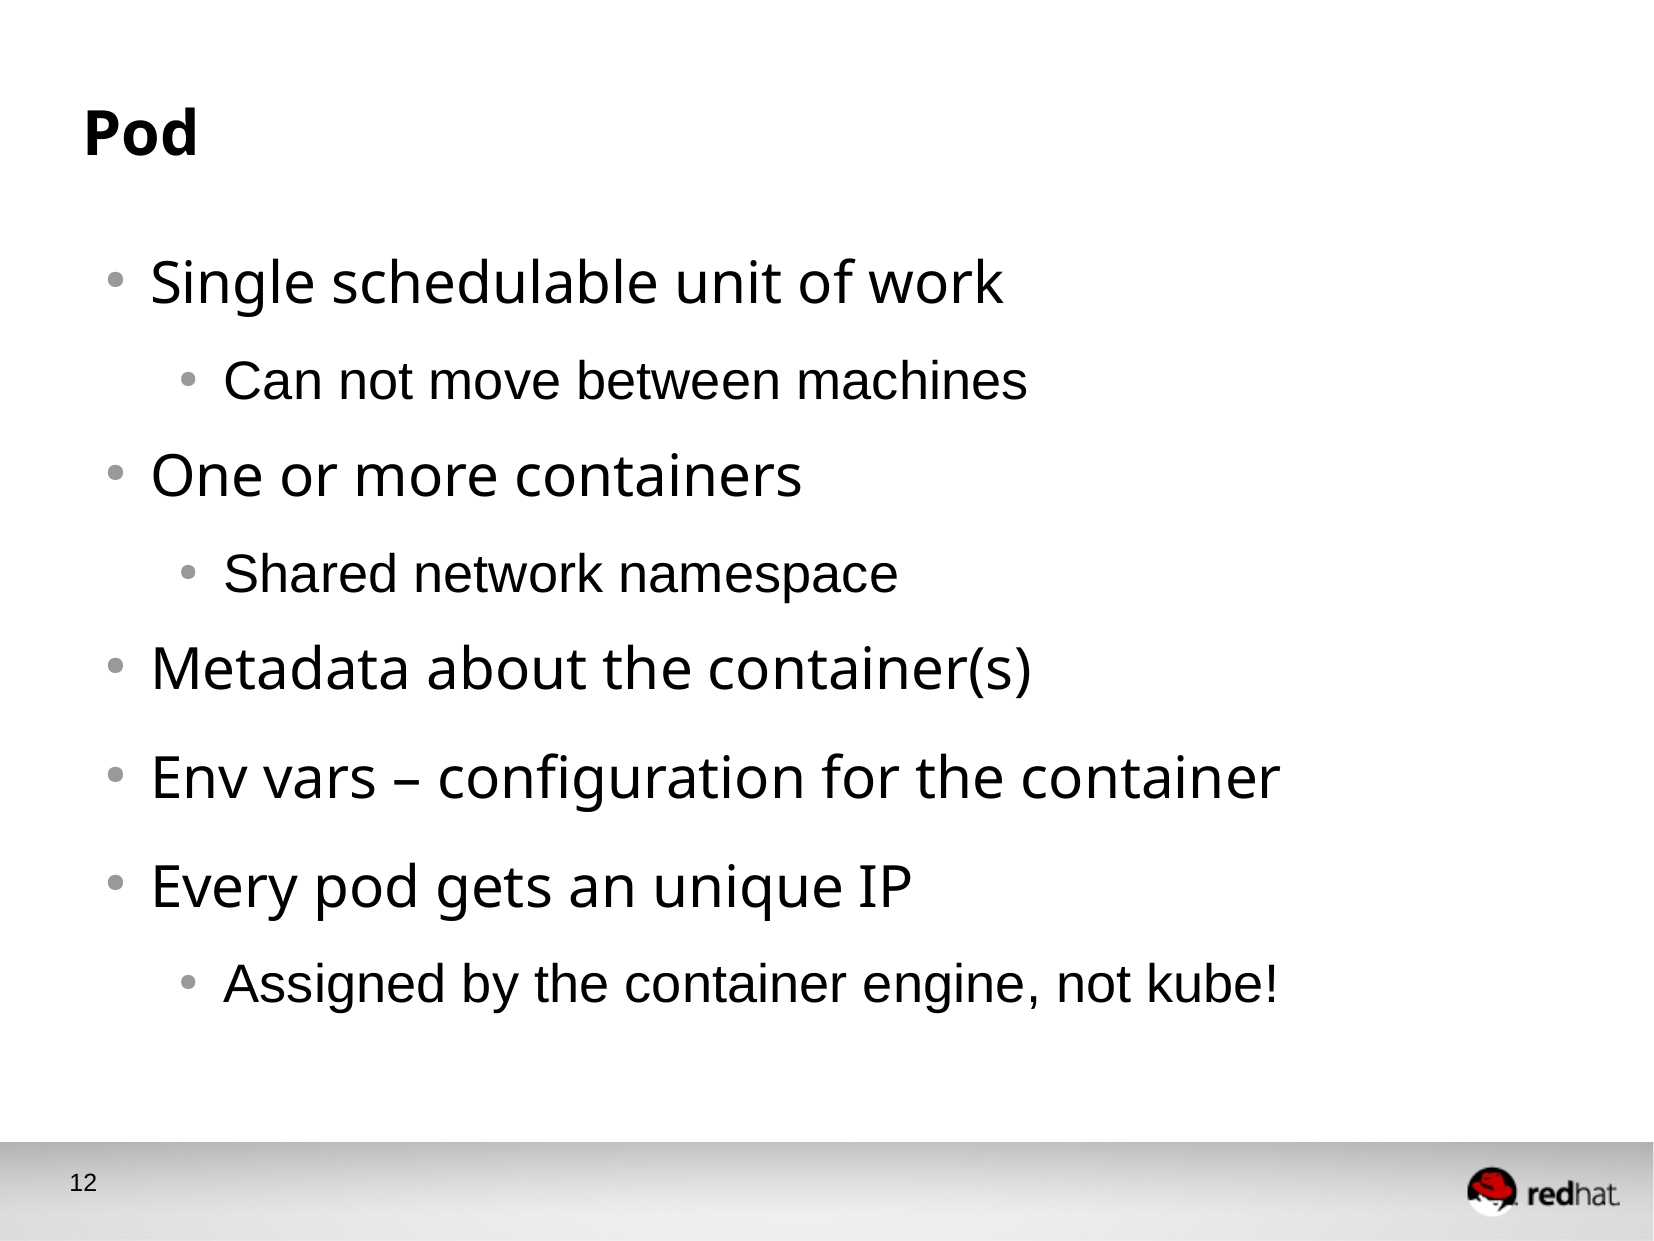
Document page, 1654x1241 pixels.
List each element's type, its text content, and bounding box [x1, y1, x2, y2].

list Single schedulable unit of work Can not move between machines One or more containers Shared network namespace Metadata about the container(s) Env vars – configuration for the container Every pod gets an unique IP Assigned by the container engine, not kube! [90, 241, 1579, 1036]
title Pod [82, 37, 1571, 226]
picture [0, 1142, 1654, 1241]
